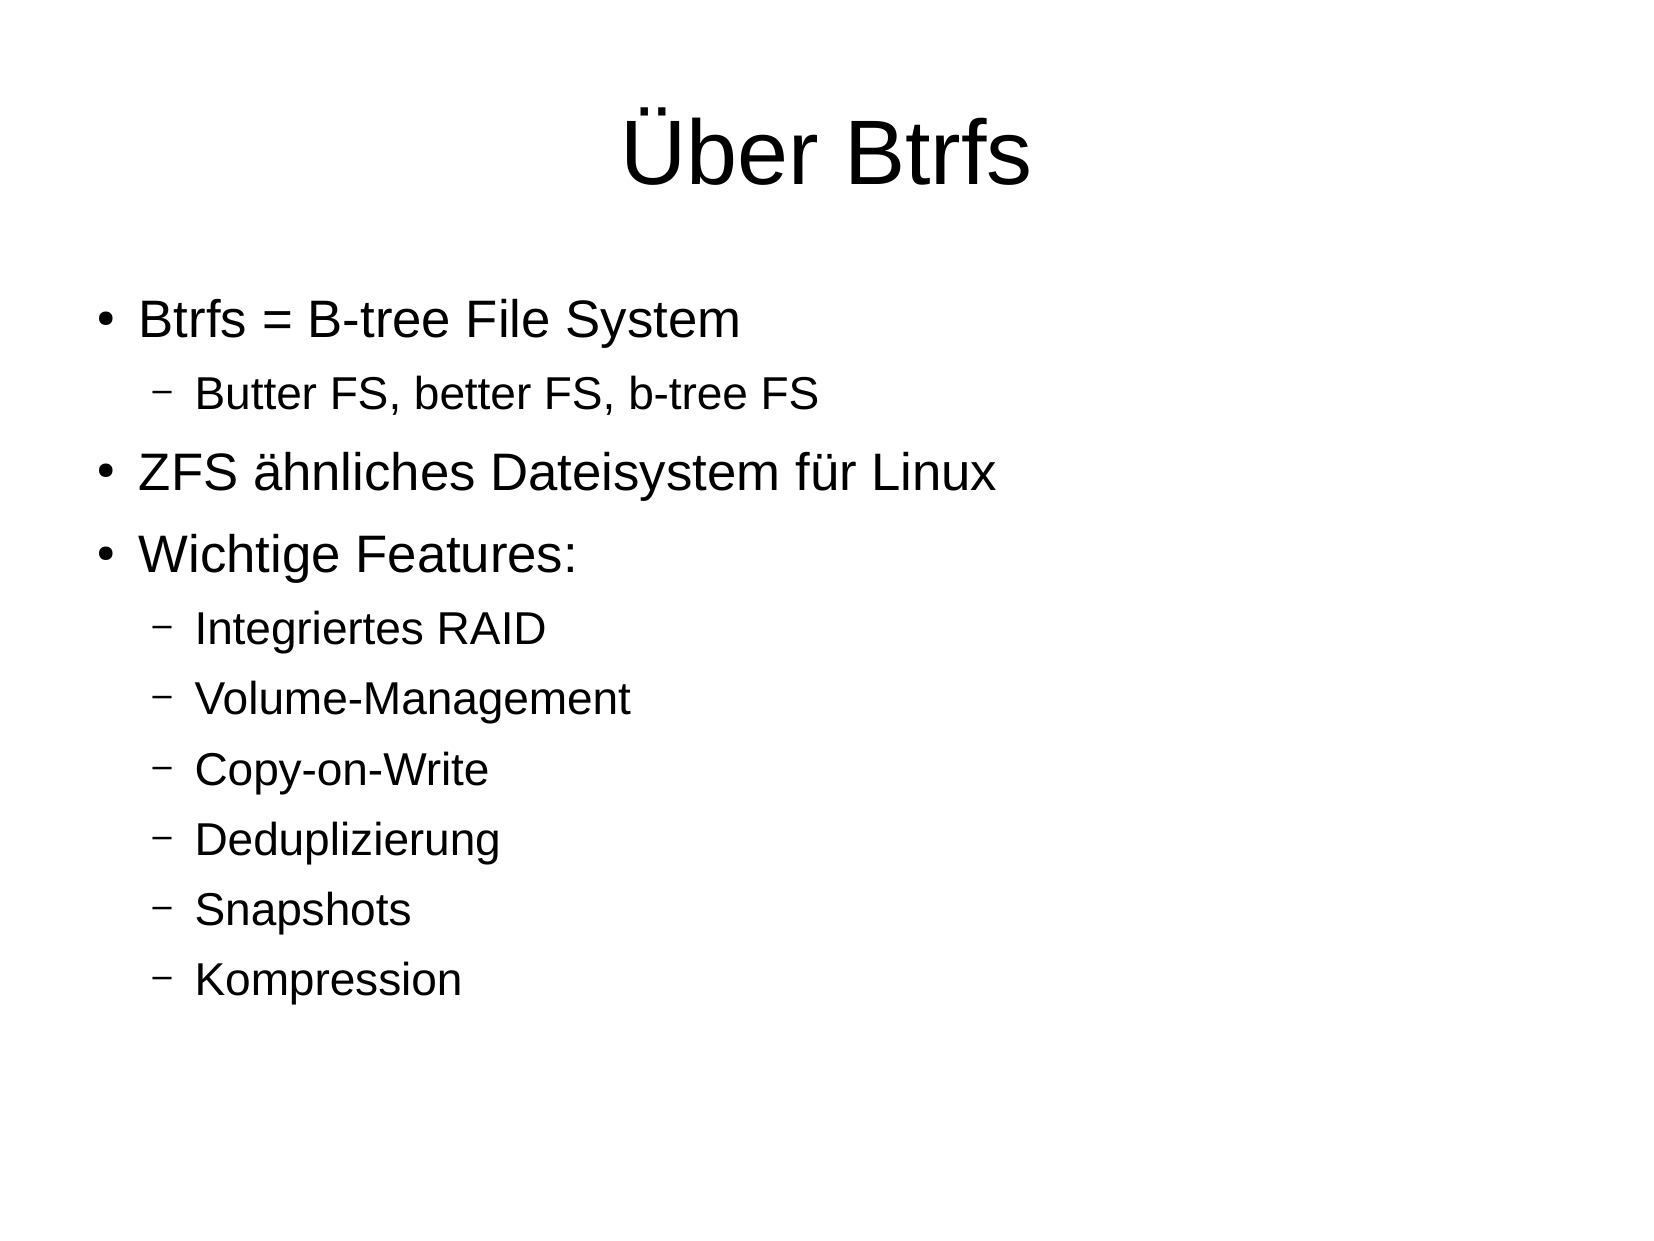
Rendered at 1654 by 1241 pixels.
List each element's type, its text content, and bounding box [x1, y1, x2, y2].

list Btrfs = B-tree File System Butter FS, better FS, b-tree FS ZFS ähnliches Dateisystem für Linux Wichtige Features: Integriertes RAID Volume-Management Copy-on-Write Deduplizierung Snapshots Kompression [82, 290, 1571, 1010]
title Über Btrfs [82, 49, 1571, 257]
